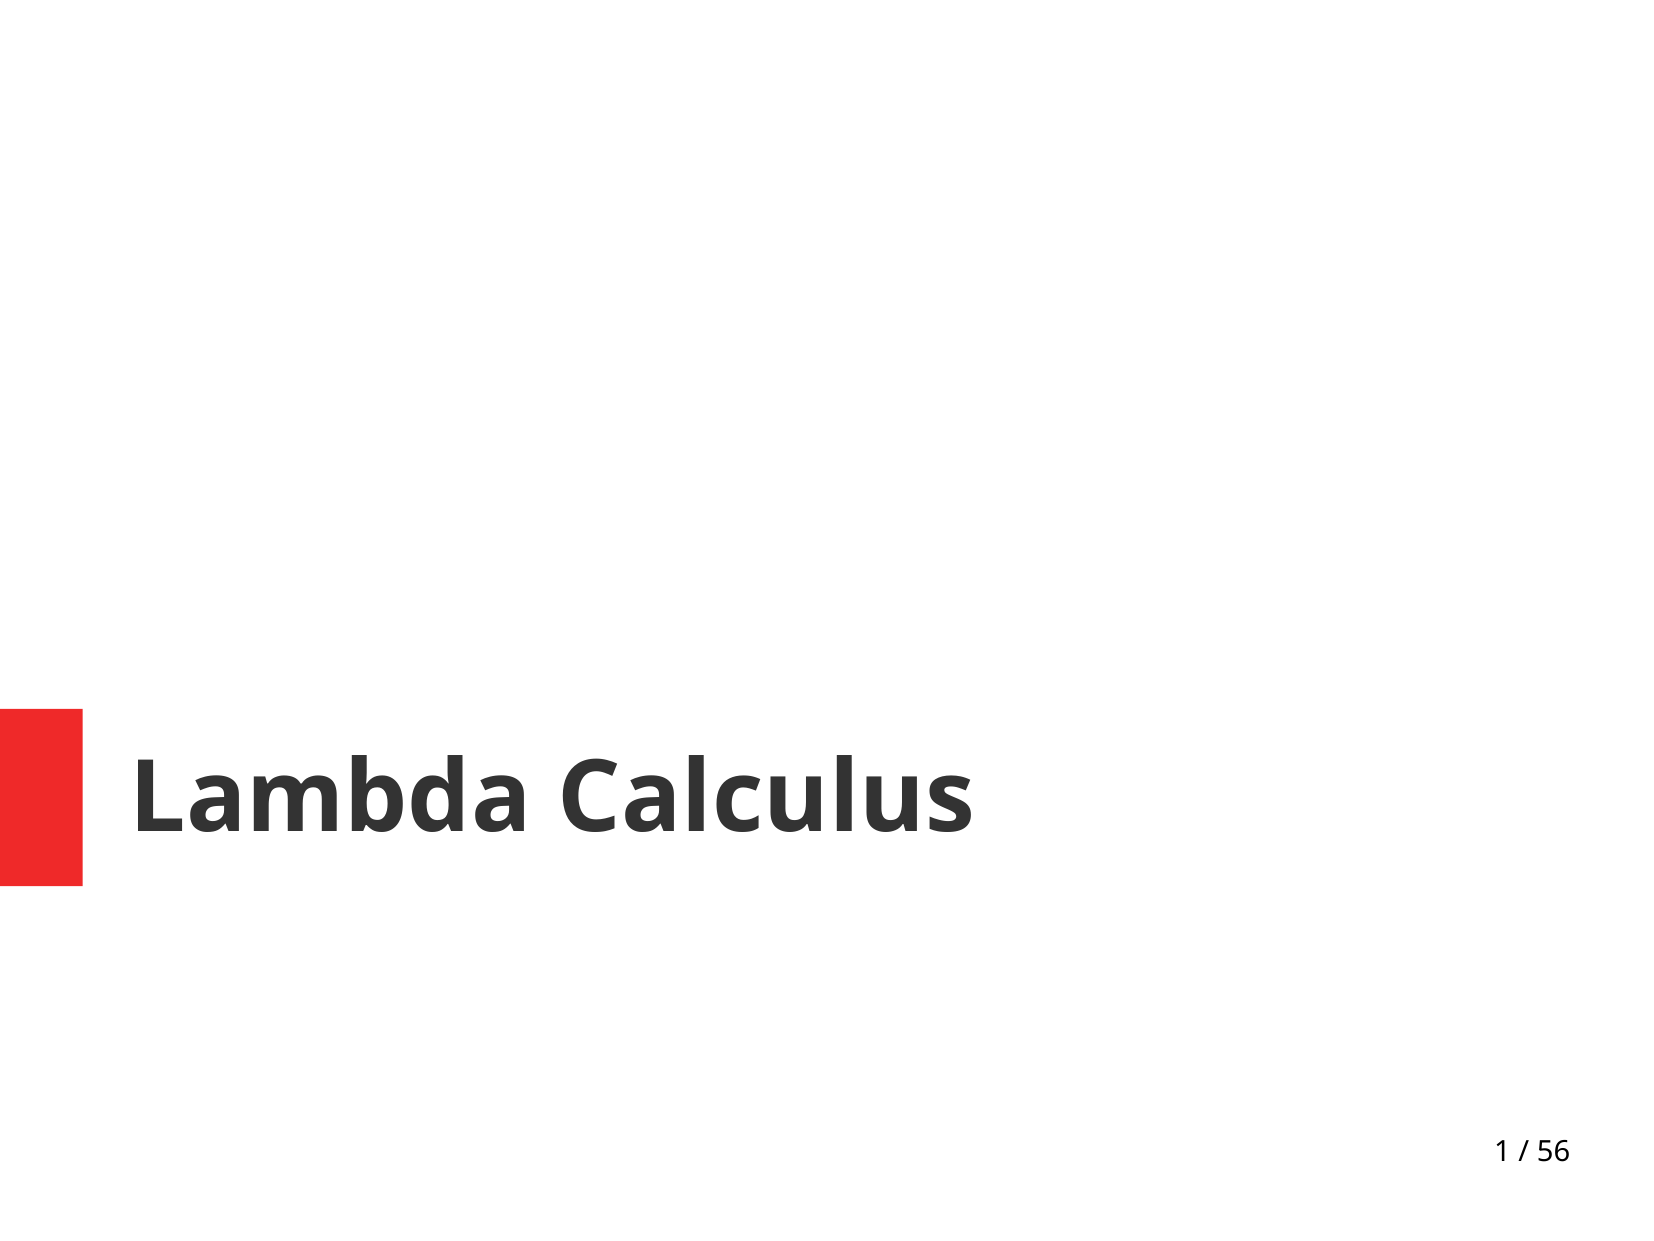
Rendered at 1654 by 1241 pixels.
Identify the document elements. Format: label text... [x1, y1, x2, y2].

title Lambda Calculus [129, 673, 1535, 910]
